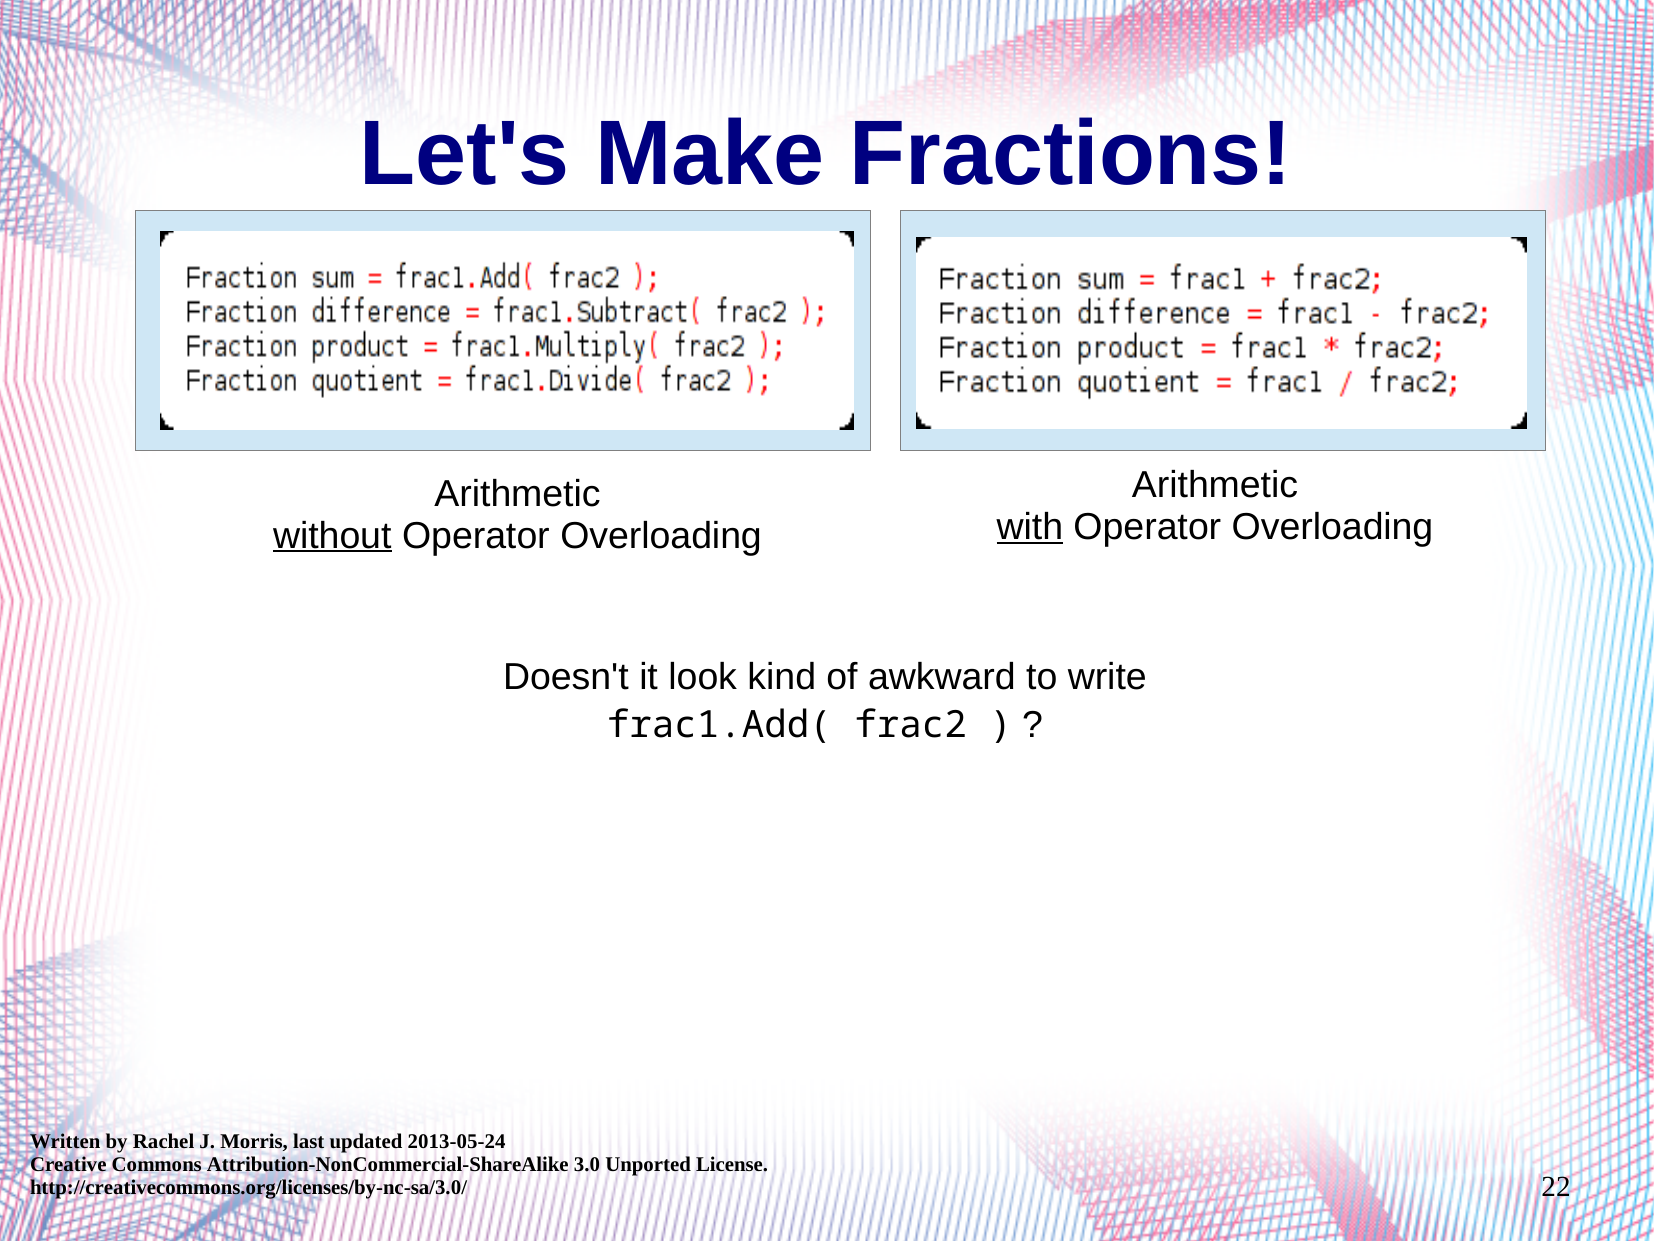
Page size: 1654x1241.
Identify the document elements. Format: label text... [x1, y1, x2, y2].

text_box [900, 257, 1546, 451]
text_box Doesn't it look kind of awkward to write frac1.Add( frac2 ) ? [480, 647, 1171, 751]
picture [0, 0, 1654, 1241]
text_box Arithmetic without Operator Overloading [240, 465, 796, 564]
title Let's Make Fractions! [82, 49, 1571, 257]
text_box Arithmetic with Operator Overloading [960, 456, 1471, 556]
text_box [135, 257, 871, 451]
